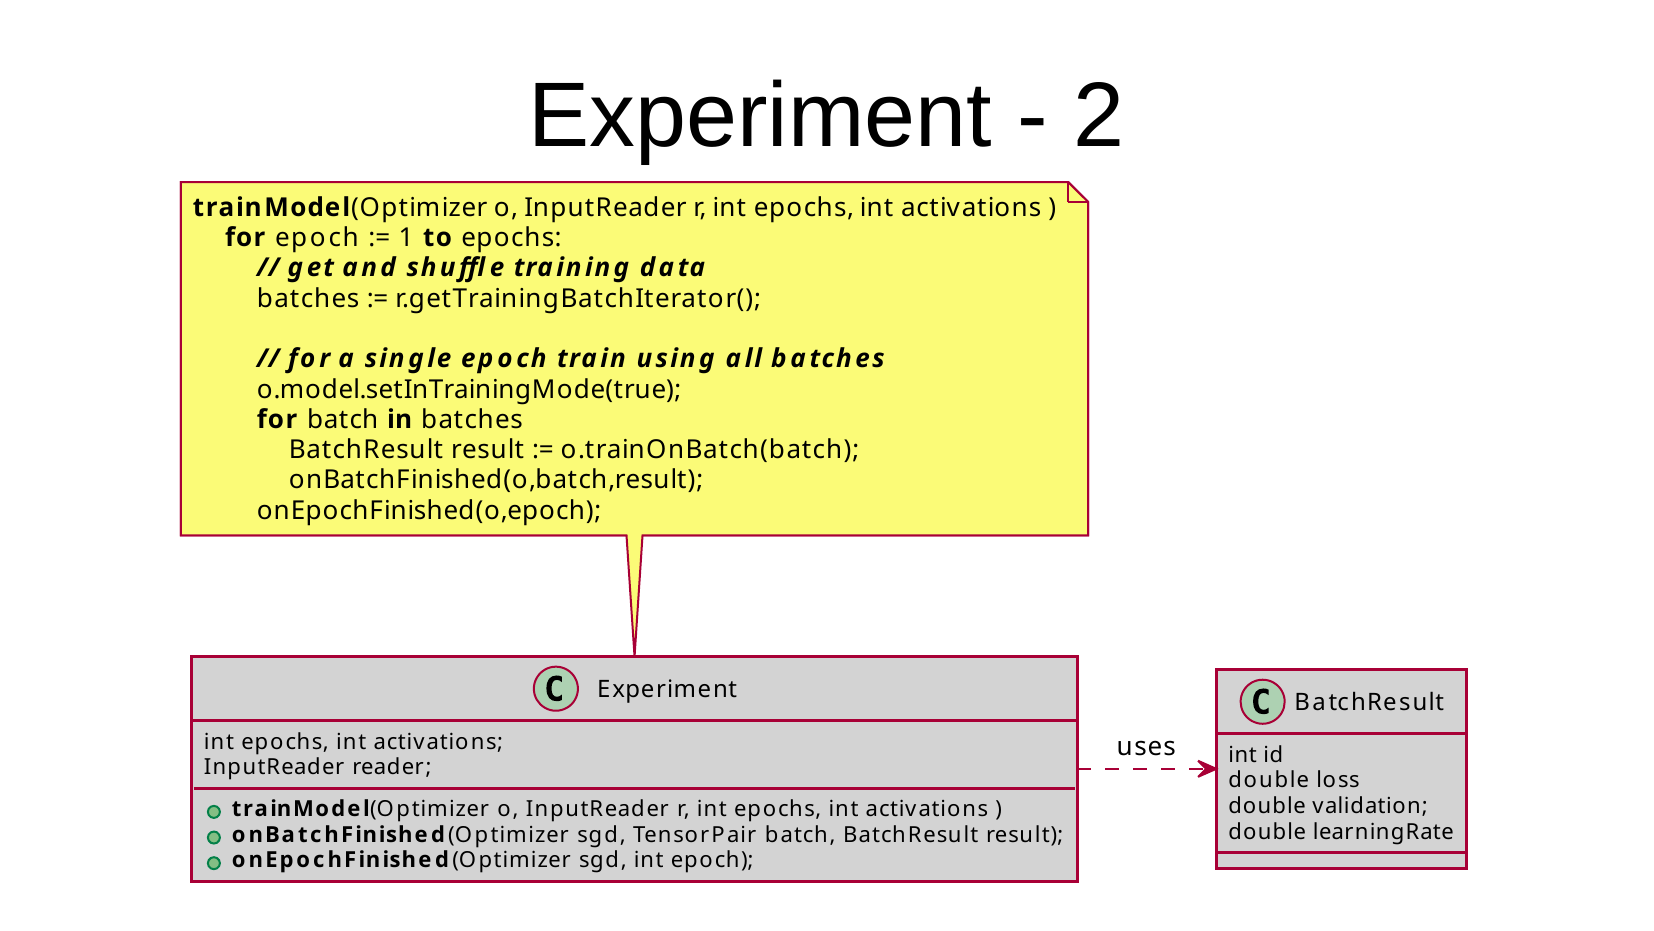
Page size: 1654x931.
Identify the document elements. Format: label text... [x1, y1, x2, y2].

title Experiment - 2 [82, 37, 1571, 193]
picture [167, 165, 1486, 901]
